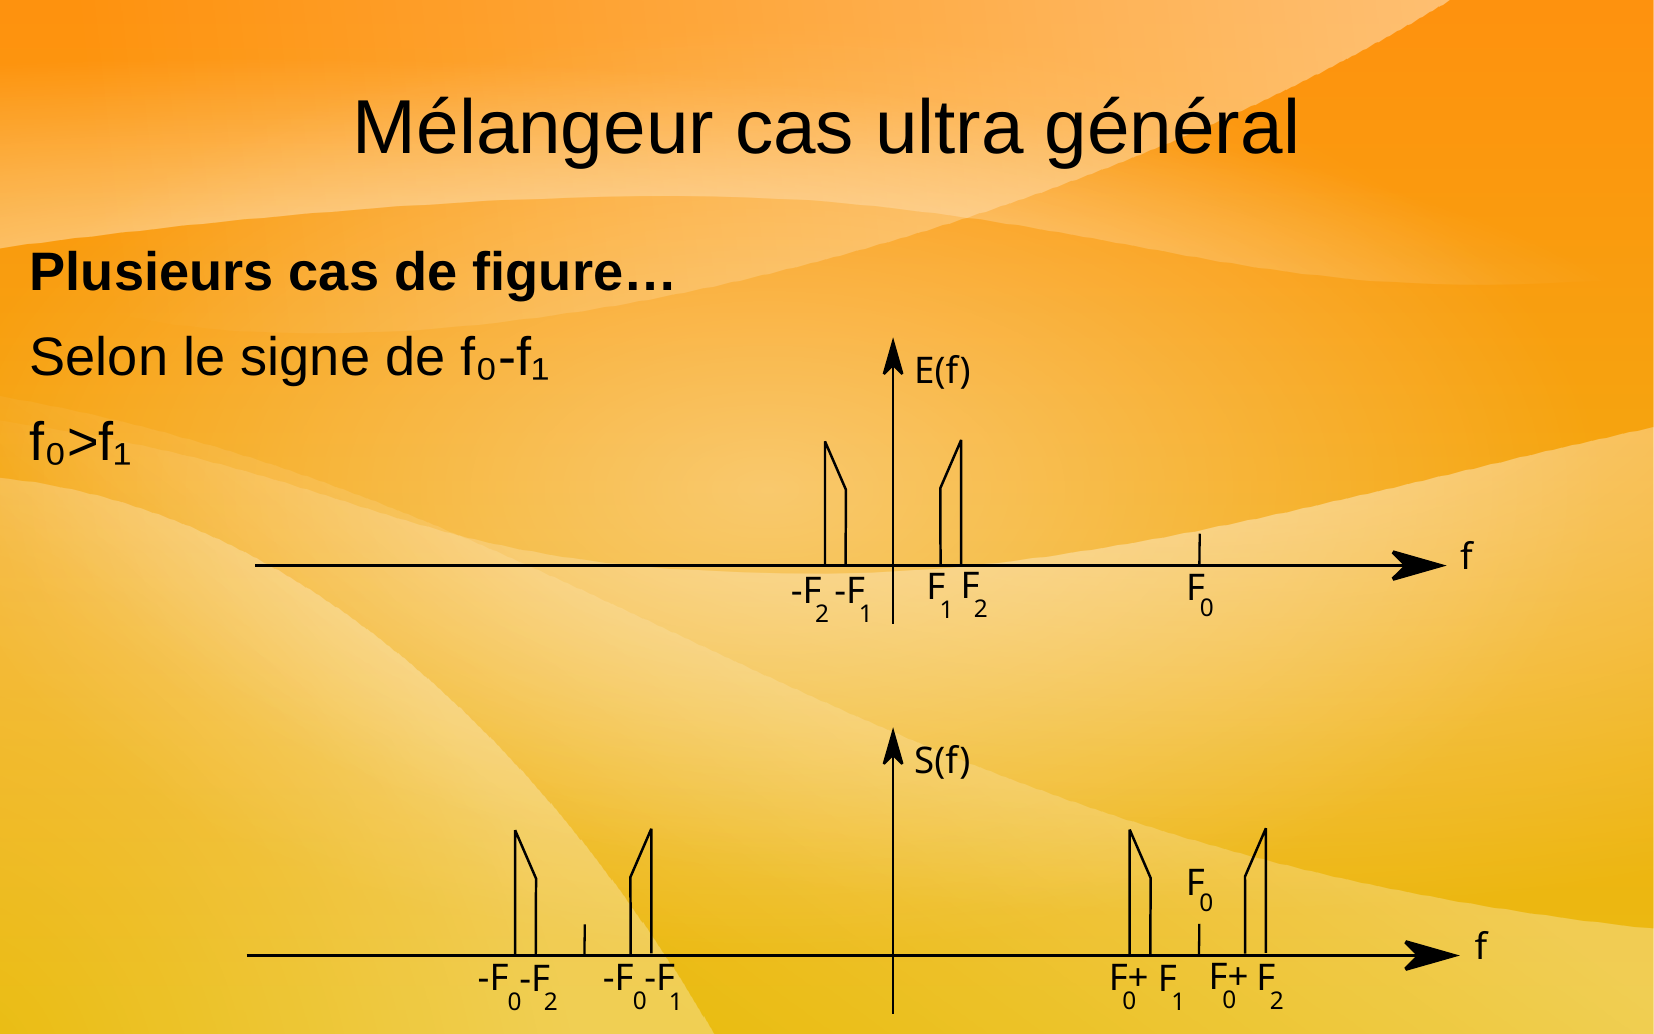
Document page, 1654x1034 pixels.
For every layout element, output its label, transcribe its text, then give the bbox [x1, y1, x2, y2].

list Plusieurs cas de figure… Selon le signe de f₀-f₁ f₀>f₁ [29, 241, 1571, 1034]
picture [0, 0, 1654, 1034]
picture [246, 337, 1489, 1014]
title Mélangeur cas ultra général [82, 41, 1571, 214]
